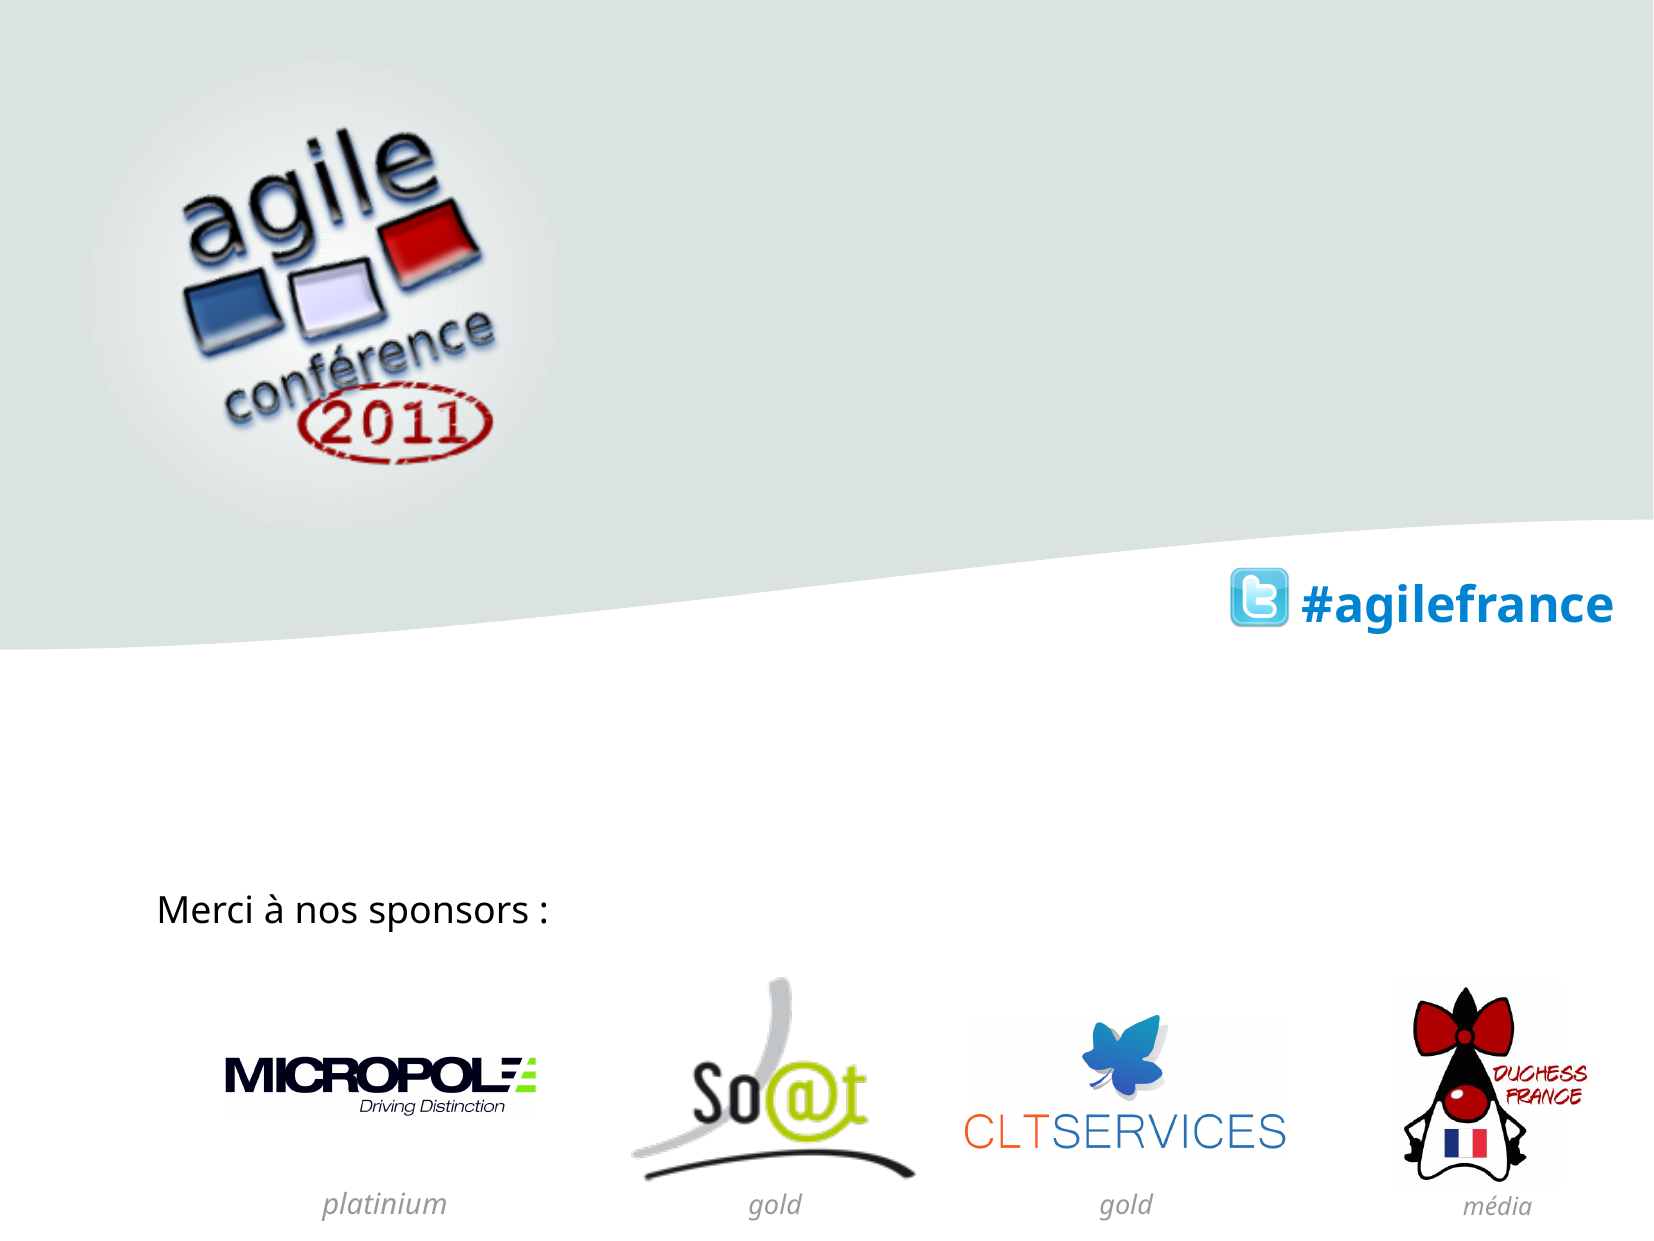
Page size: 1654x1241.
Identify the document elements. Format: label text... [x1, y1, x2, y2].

text_box Merci à nos sponsors : [141, 876, 549, 940]
text_box gold [1084, 1178, 1166, 1229]
text_box #agilefrance [1273, 561, 1610, 642]
text_box platinium [307, 1175, 455, 1229]
picture [962, 1015, 1288, 1158]
text_box [0, 0, 1654, 650]
picture [224, 1055, 537, 1118]
text_box gold [733, 1178, 815, 1229]
picture [147, 117, 503, 473]
picture [1393, 982, 1601, 1190]
text_box média [1448, 1181, 1547, 1229]
picture [626, 935, 922, 1231]
picture [1228, 566, 1291, 629]
